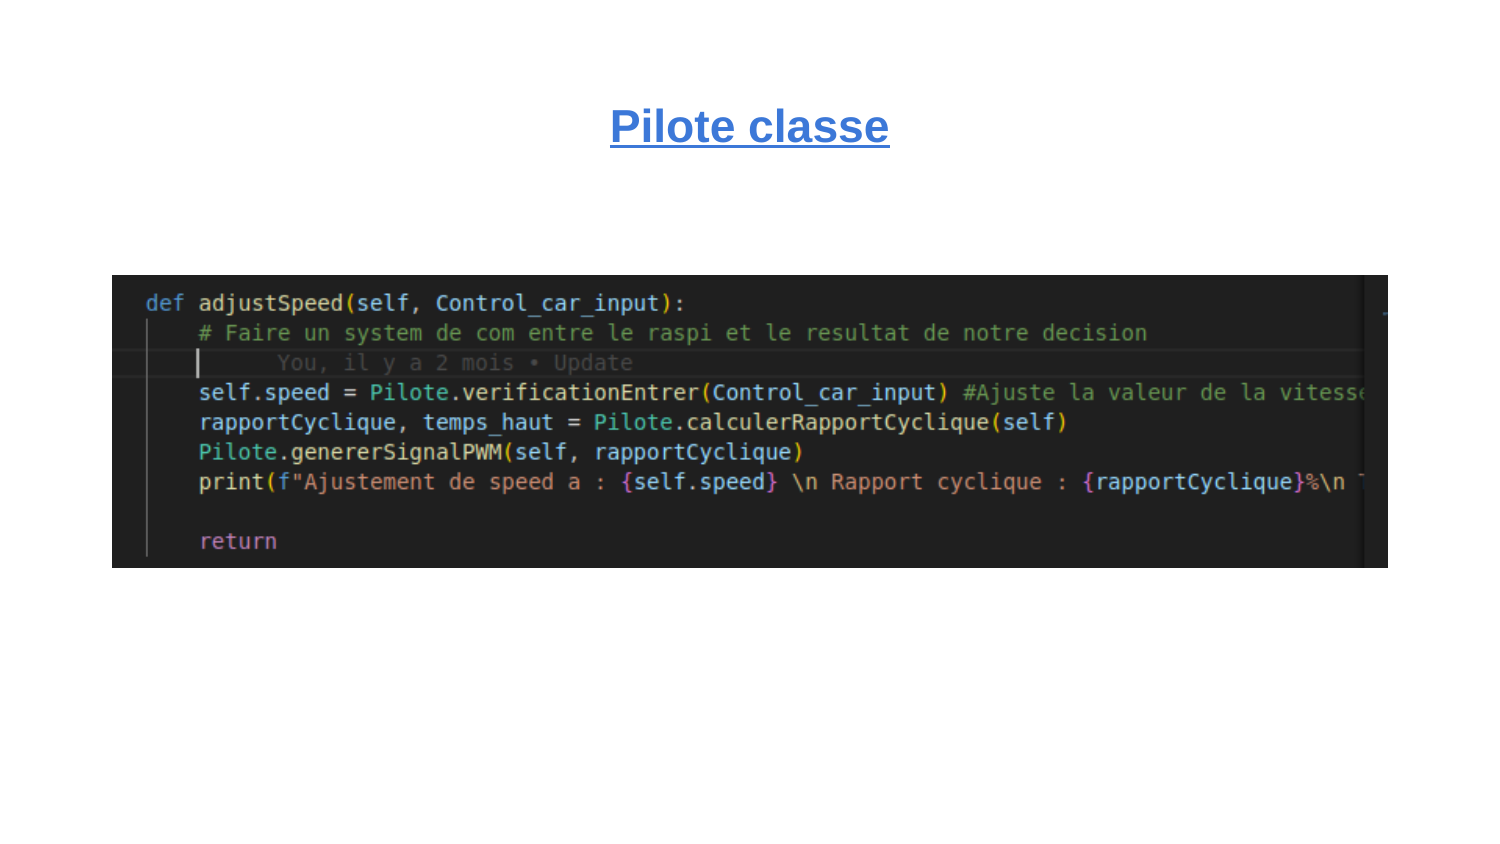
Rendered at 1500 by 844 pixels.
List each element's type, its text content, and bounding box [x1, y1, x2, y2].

picture [112, 275, 1388, 568]
title Pilote classe [51, 72, 1449, 167]
